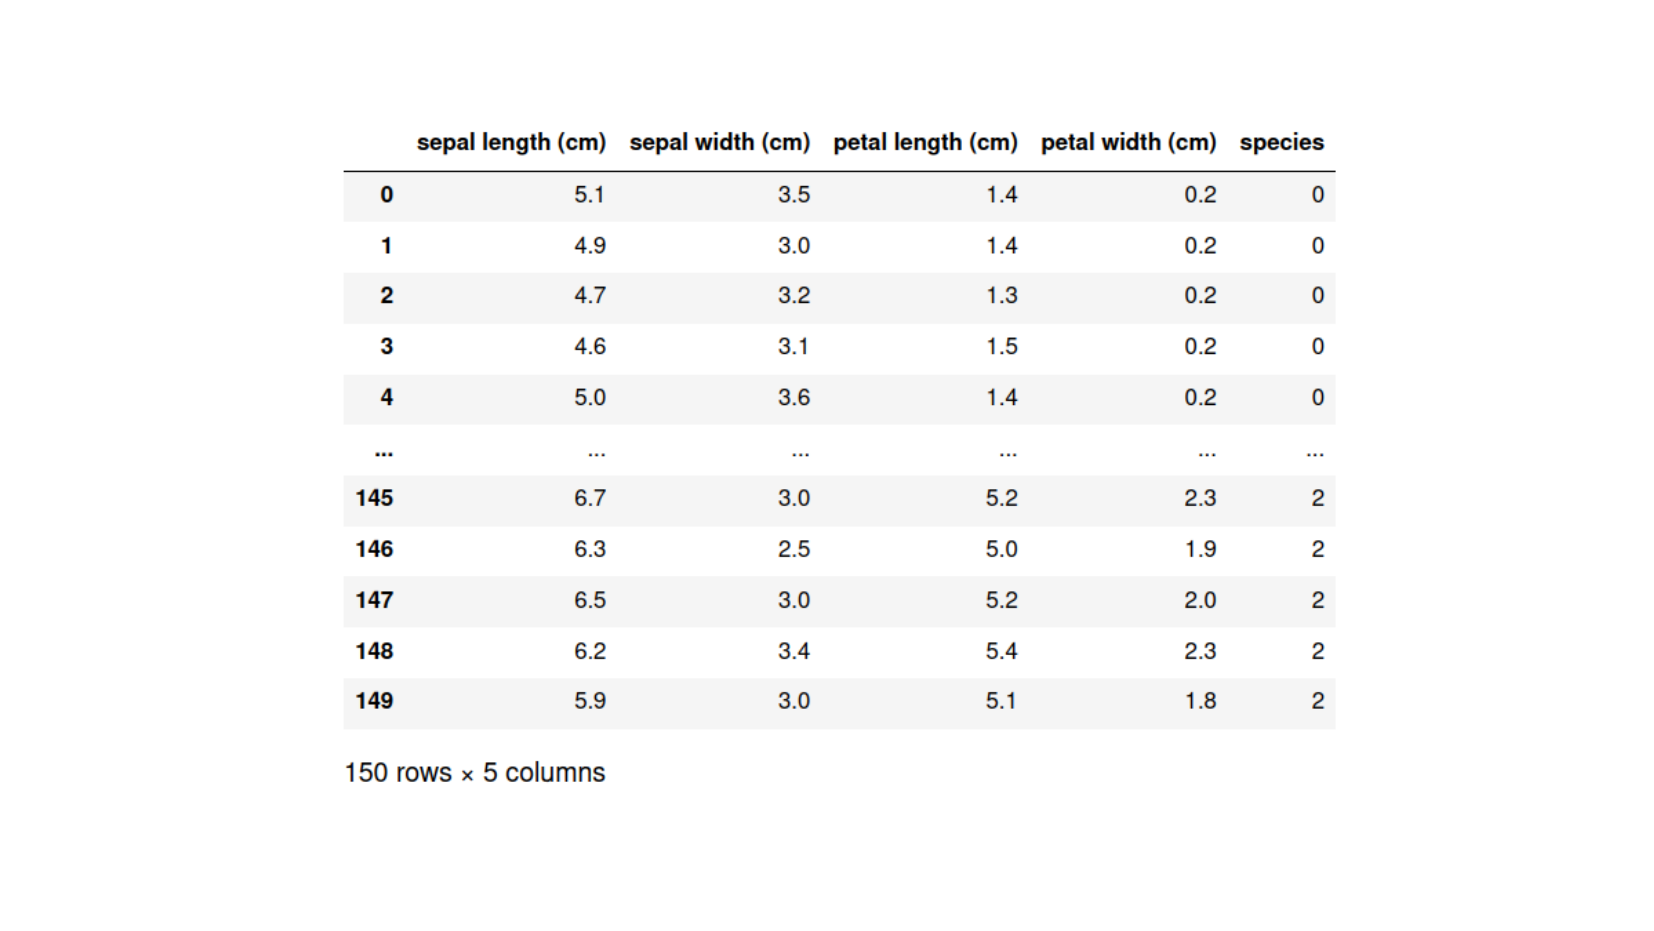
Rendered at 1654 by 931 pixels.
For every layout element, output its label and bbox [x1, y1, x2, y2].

picture [337, 124, 1351, 804]
